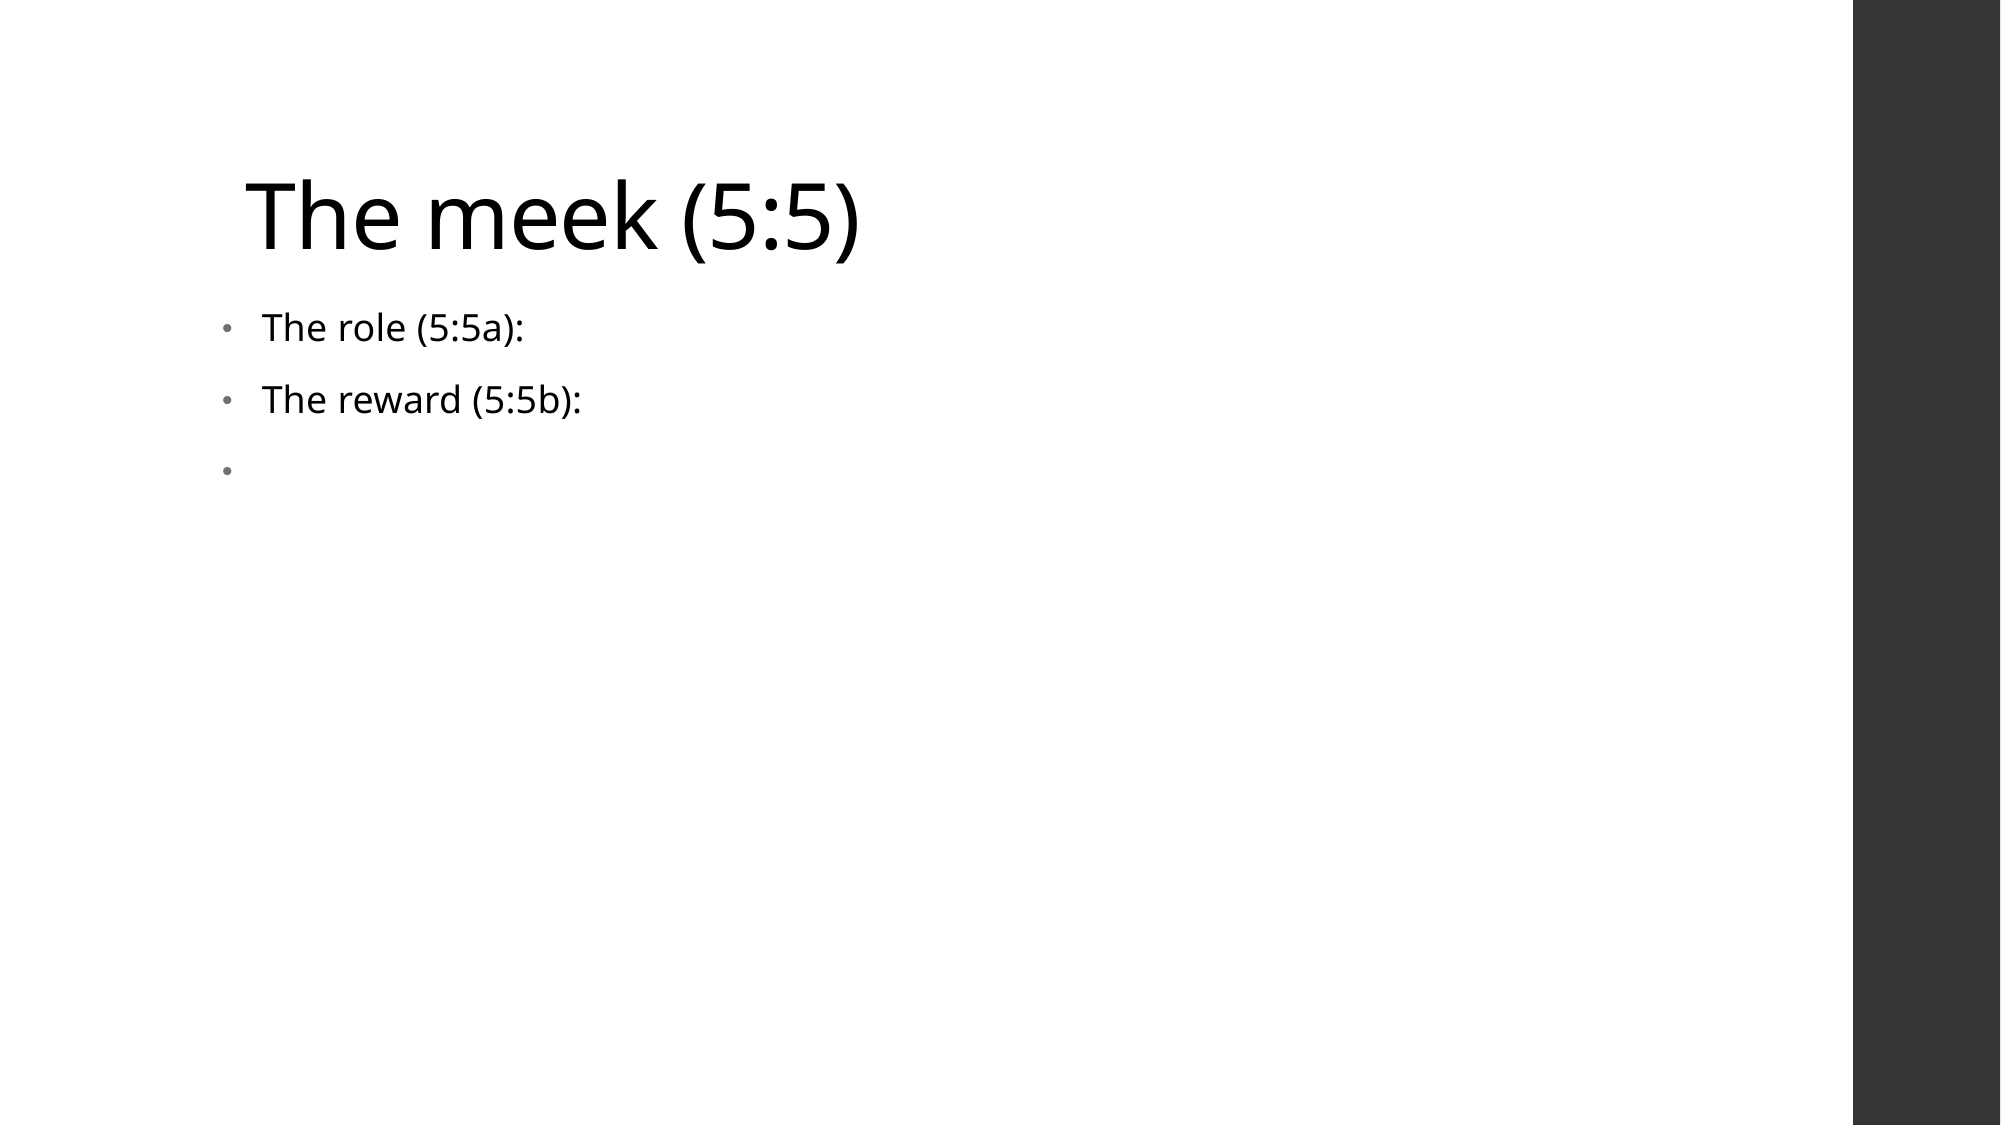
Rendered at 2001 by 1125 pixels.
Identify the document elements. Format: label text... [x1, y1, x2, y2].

list The role (5:5a): The reward (5:5b): [206, 299, 1617, 1014]
title The meek (5:5) [206, 60, 1797, 278]
